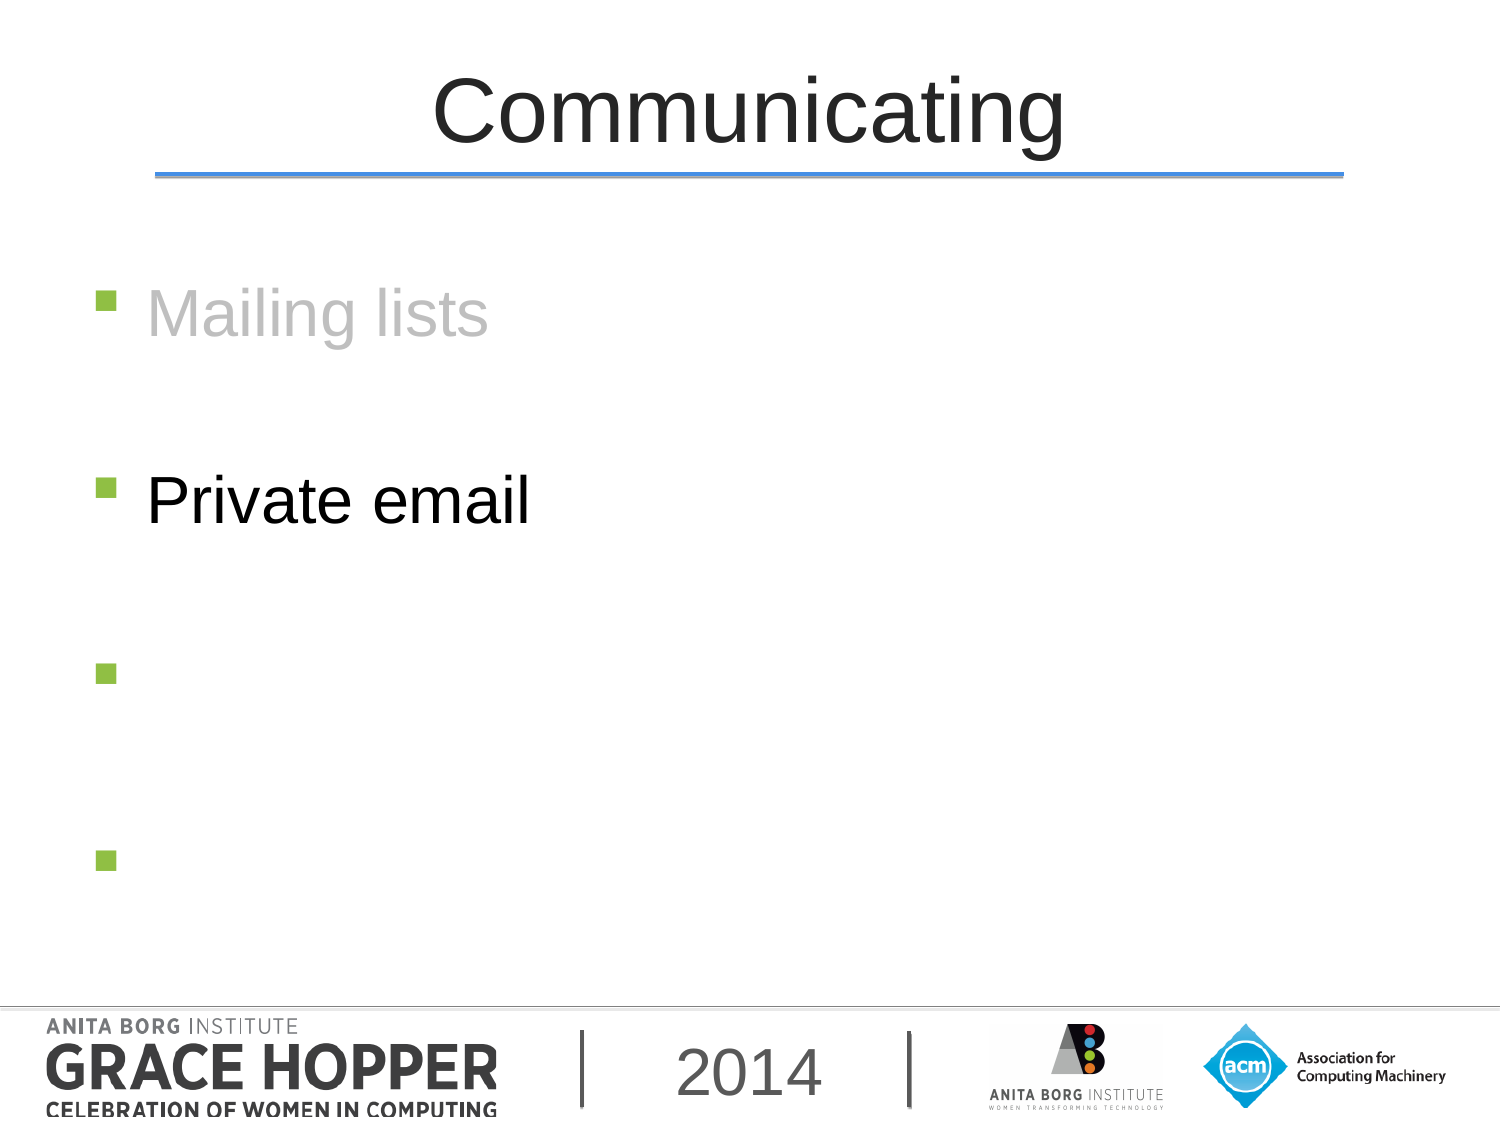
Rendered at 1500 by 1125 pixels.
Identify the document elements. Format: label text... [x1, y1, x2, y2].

title Communicating [75, 19, 1425, 191]
list Mailing lists Private email Conferences Linux Weekly News [75, 262, 1425, 1005]
picture [989, 1024, 1163, 1110]
